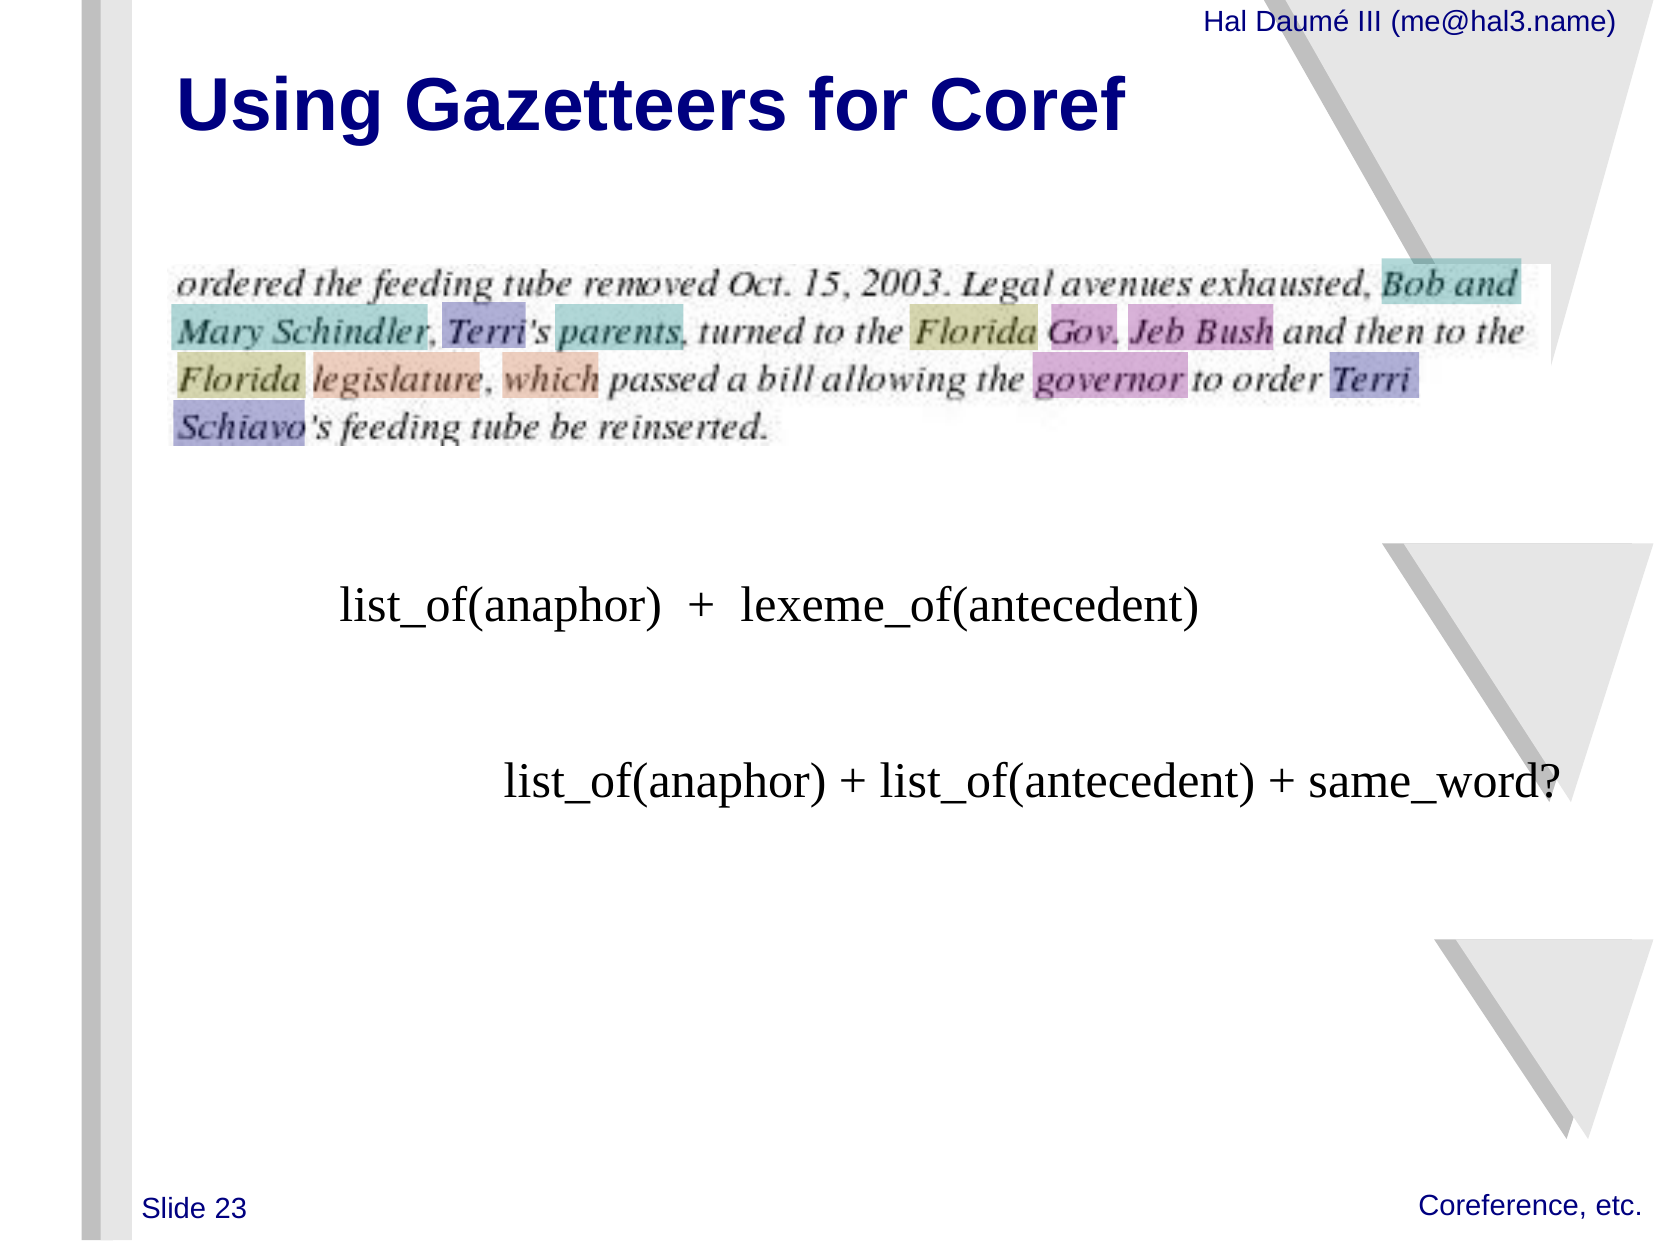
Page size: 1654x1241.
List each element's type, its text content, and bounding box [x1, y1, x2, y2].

text_box [909, 304, 1038, 351]
picture [167, 264, 1551, 446]
text_box [1329, 352, 1420, 398]
text_box list_of(anaphor) + list_of(antecedent) + same_word? [503, 753, 1539, 809]
text_box [1032, 352, 1188, 398]
text_box [442, 302, 526, 348]
text_box [171, 304, 428, 351]
text_box [313, 352, 480, 398]
text_box [555, 304, 684, 351]
text_box [1381, 258, 1522, 305]
text_box [1128, 304, 1274, 351]
text_box [173, 400, 305, 446]
title Using Gazetteers for Coref [176, 44, 1509, 166]
text_box [1051, 304, 1118, 351]
text_box list_of(anaphor) + lexeme_of(antecedent) [339, 576, 1181, 632]
text_box [177, 352, 306, 398]
text_box [502, 352, 599, 398]
